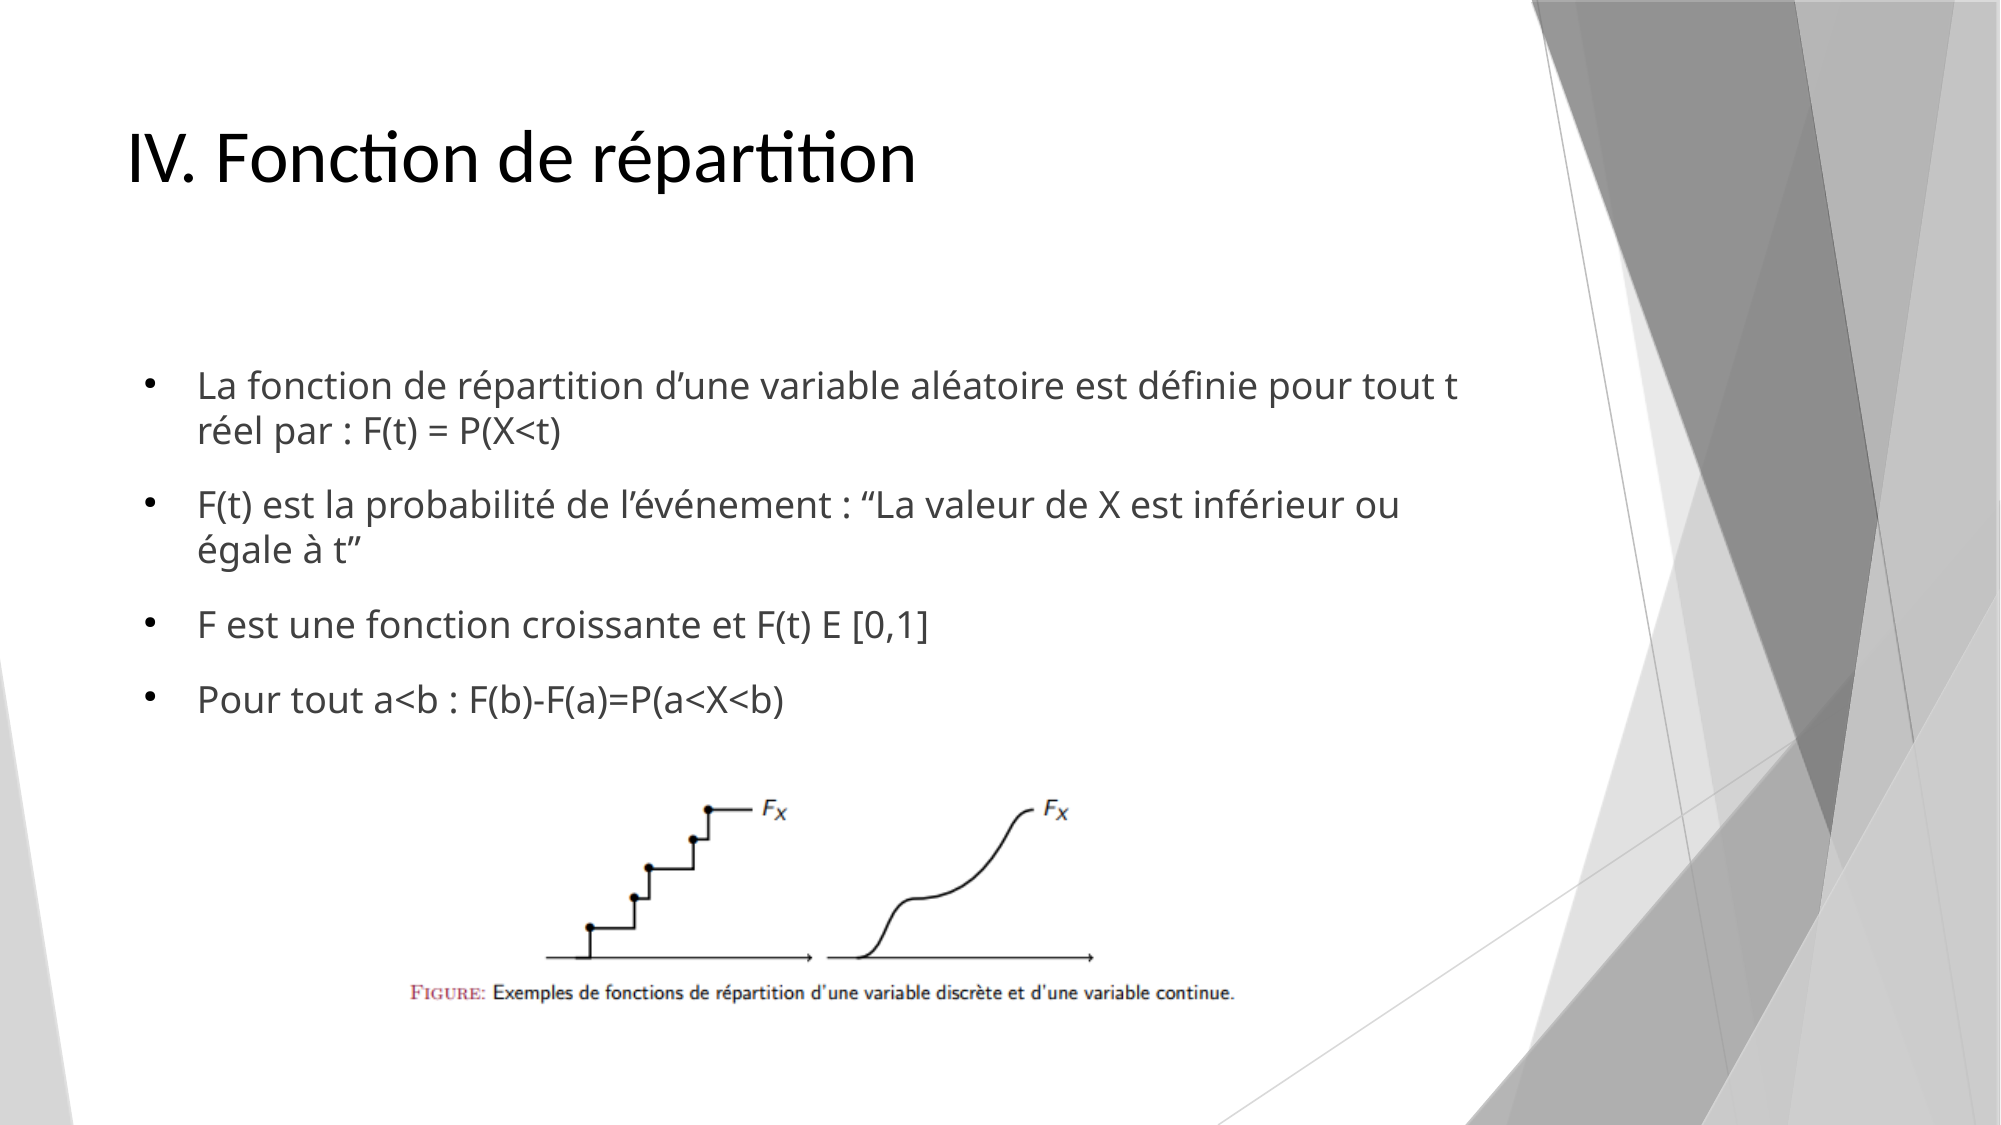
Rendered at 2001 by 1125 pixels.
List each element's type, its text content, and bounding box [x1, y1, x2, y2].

title IV. Fonction de répartition [111, 99, 1522, 317]
list La fonction de répartition d’une variable aléatoire est définie pour tout t réel par : F(t) = P(X<t) F(t) est la probabilité de l’événement : “La valeur de X est inférieur ou égale à t” F est une fonction croissante et F(t) E [0,1] Pour tout a<b : F(b)-F(a)=P(a<X<b) [111, 354, 1522, 992]
picture [401, 767, 1247, 1012]
